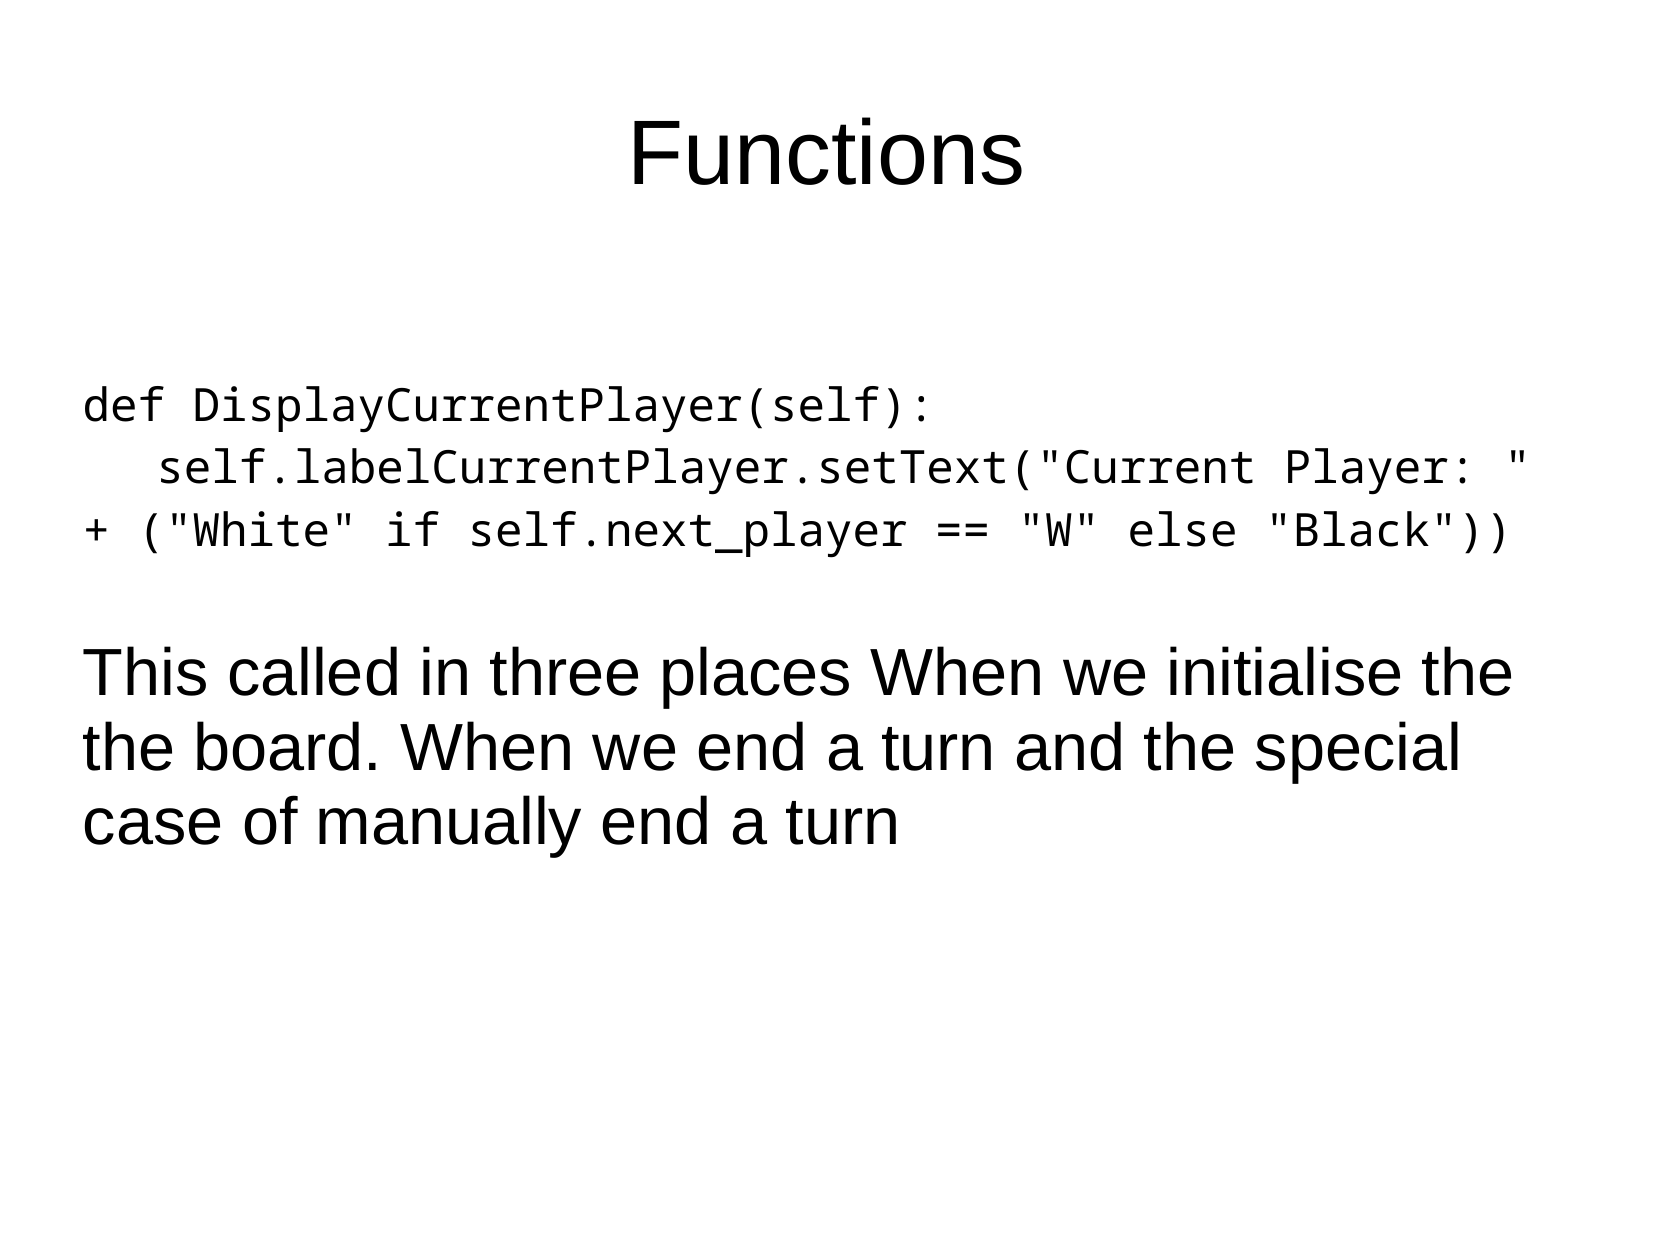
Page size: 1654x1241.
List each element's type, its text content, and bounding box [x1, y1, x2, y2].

subtitle def DisplayCurrentPlayer(self): self.labelCurrentPlayer.setText("Current Player: " + ("White" if self.next_player == "W" else "Black")) This called in three places When we initialise the the board. When we end a turn and the special case of manually end a turn [82, 290, 1571, 1010]
title Functions [82, 49, 1571, 257]
